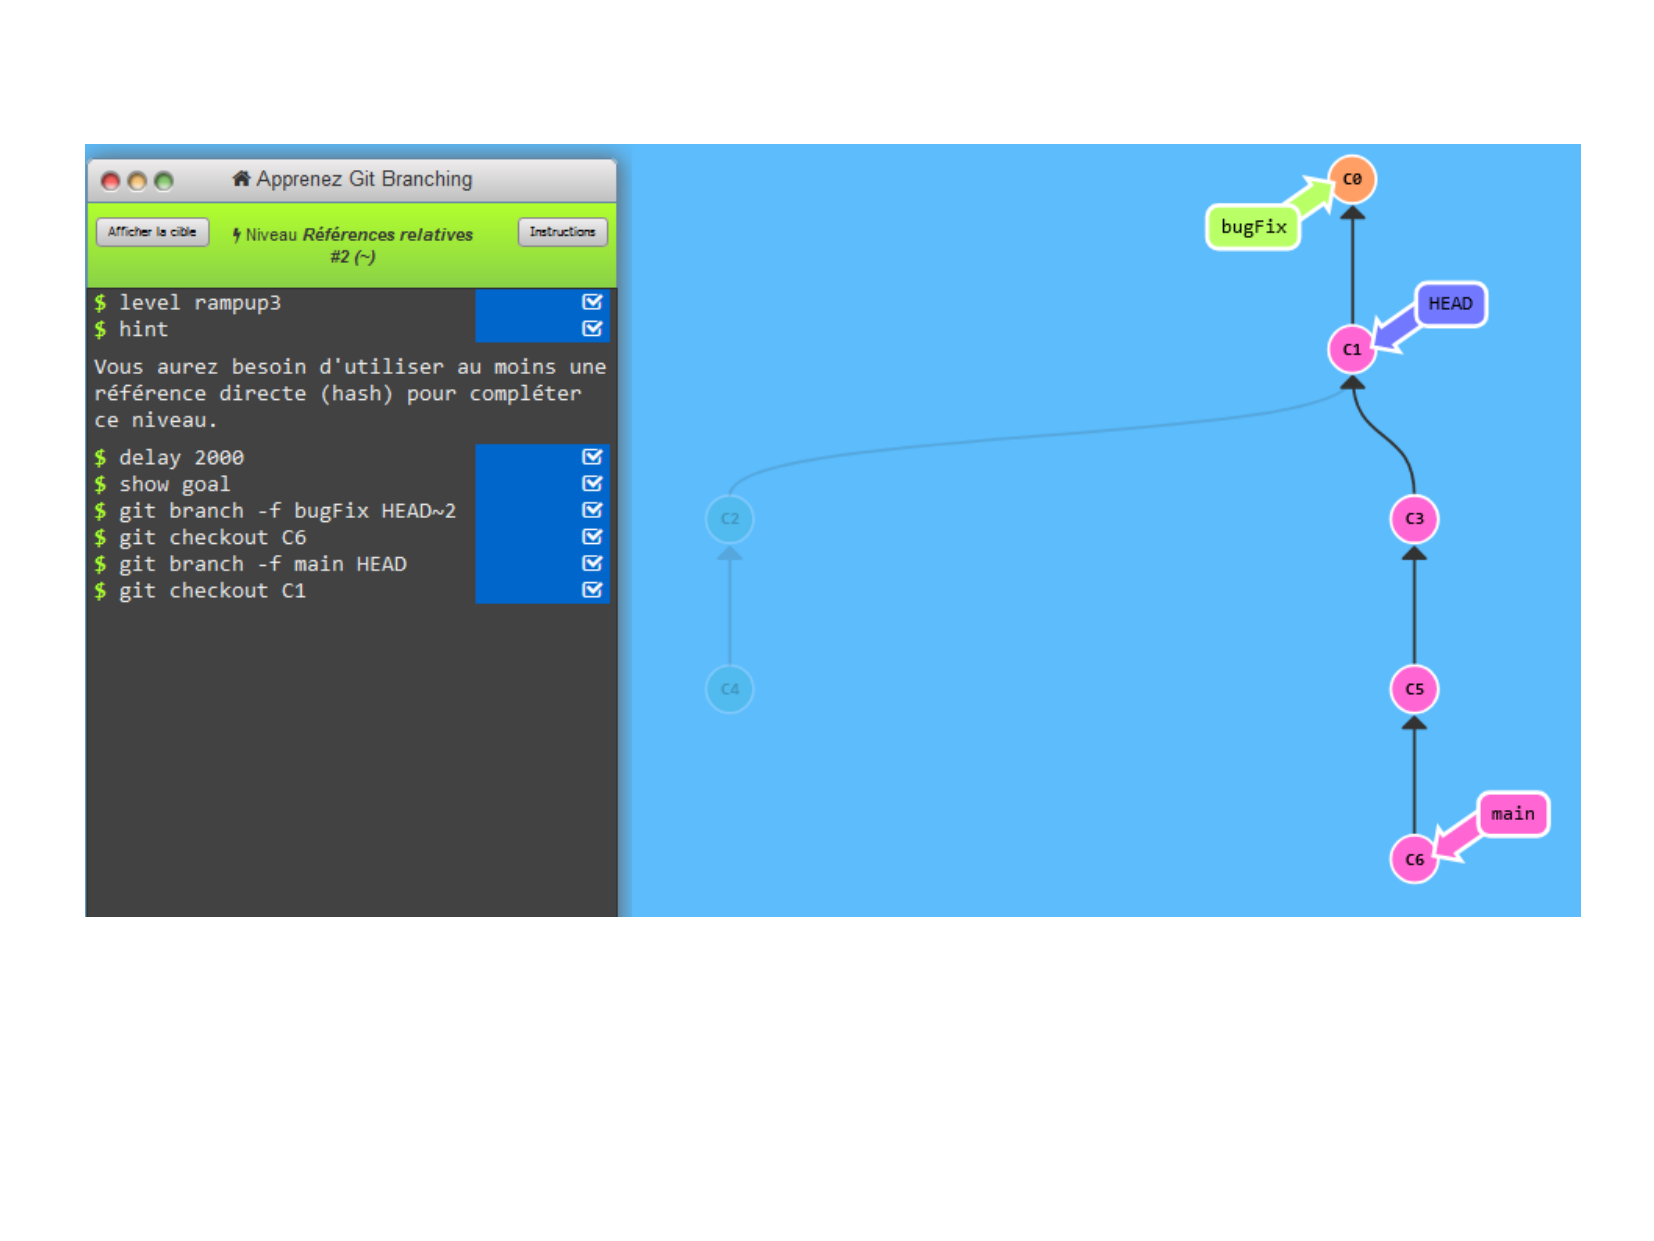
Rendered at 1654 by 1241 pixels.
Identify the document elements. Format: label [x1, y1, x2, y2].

picture [85, 144, 1581, 917]
